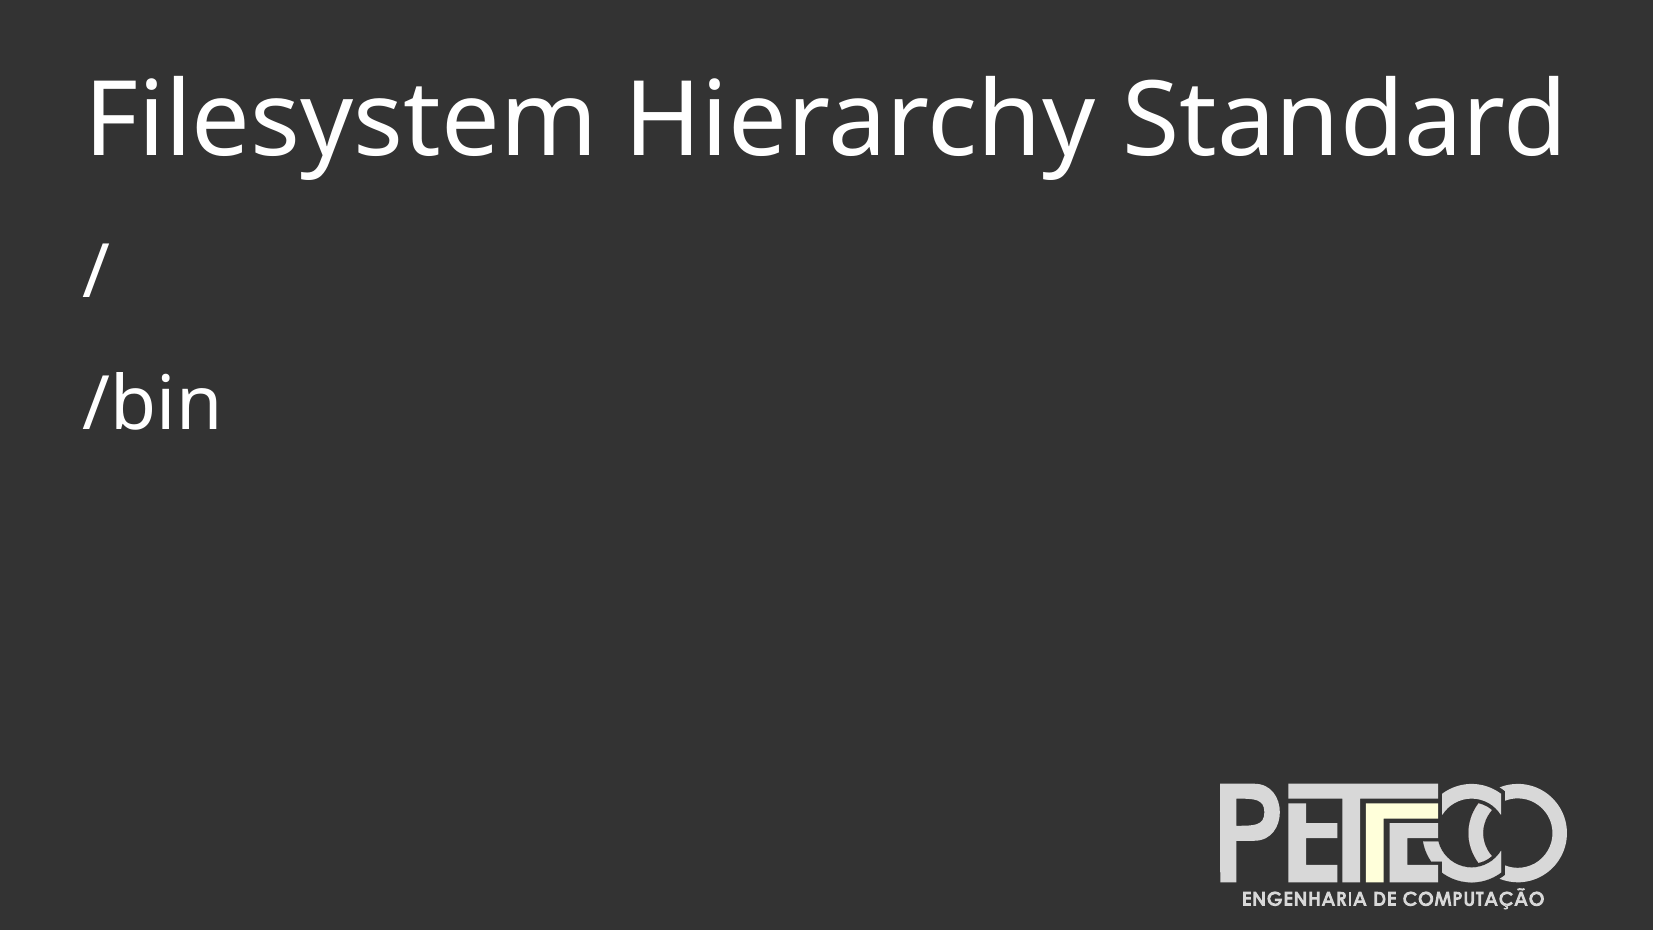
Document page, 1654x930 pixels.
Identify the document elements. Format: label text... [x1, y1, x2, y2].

title Filesystem Hierarchy Standard [82, 37, 1571, 193]
list / /bin [82, 217, 1571, 757]
